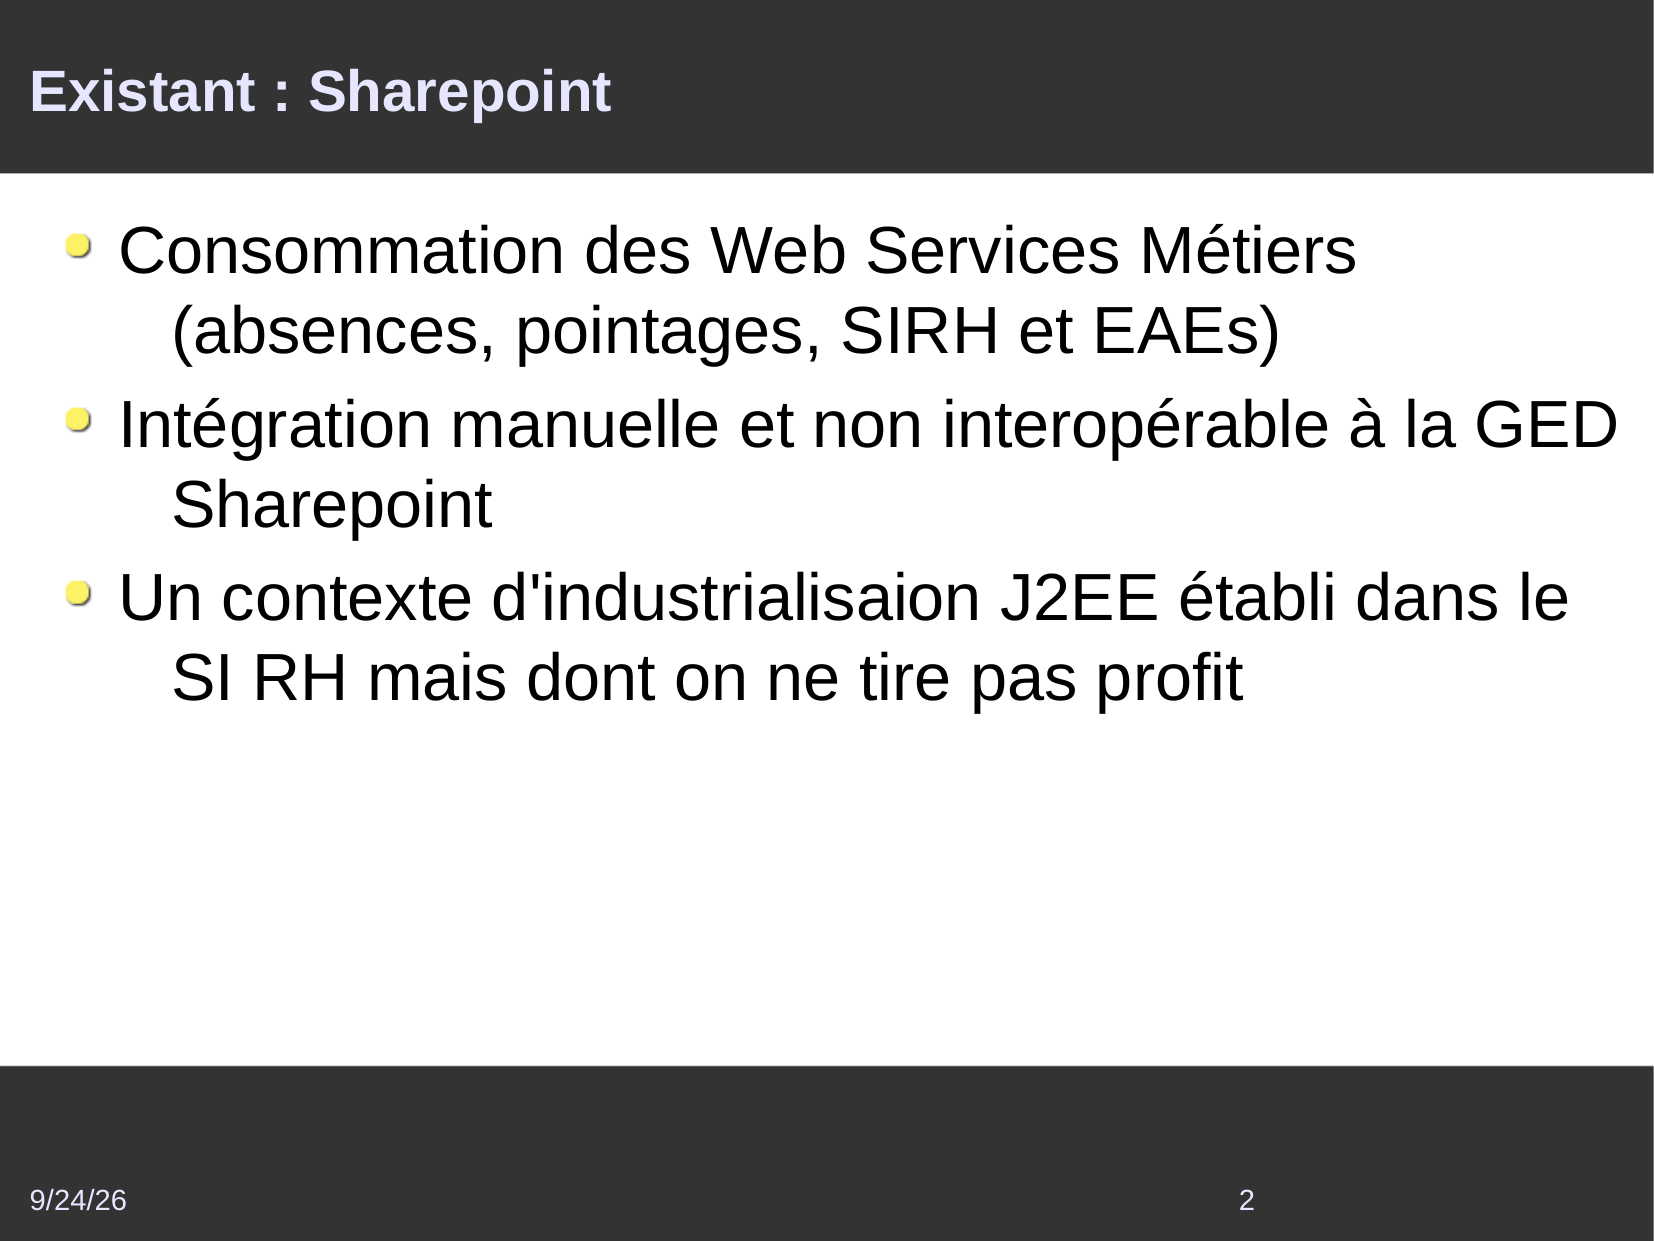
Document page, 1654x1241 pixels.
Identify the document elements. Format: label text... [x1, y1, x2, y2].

title Existant : Sharepoint [29, 53, 1625, 124]
text_box [1238, 1181, 1625, 1241]
list Consommation des Web Services Métiers (absences, pointages, SIRH et EAEs) Intégration manuelle et non interopérable à la GED Sharepoint Un contexte d'industrialisaion J2EE établi dans le SI RH mais dont on ne tire pas profit [29, 206, 1625, 1034]
text_box [29, 1181, 566, 1241]
